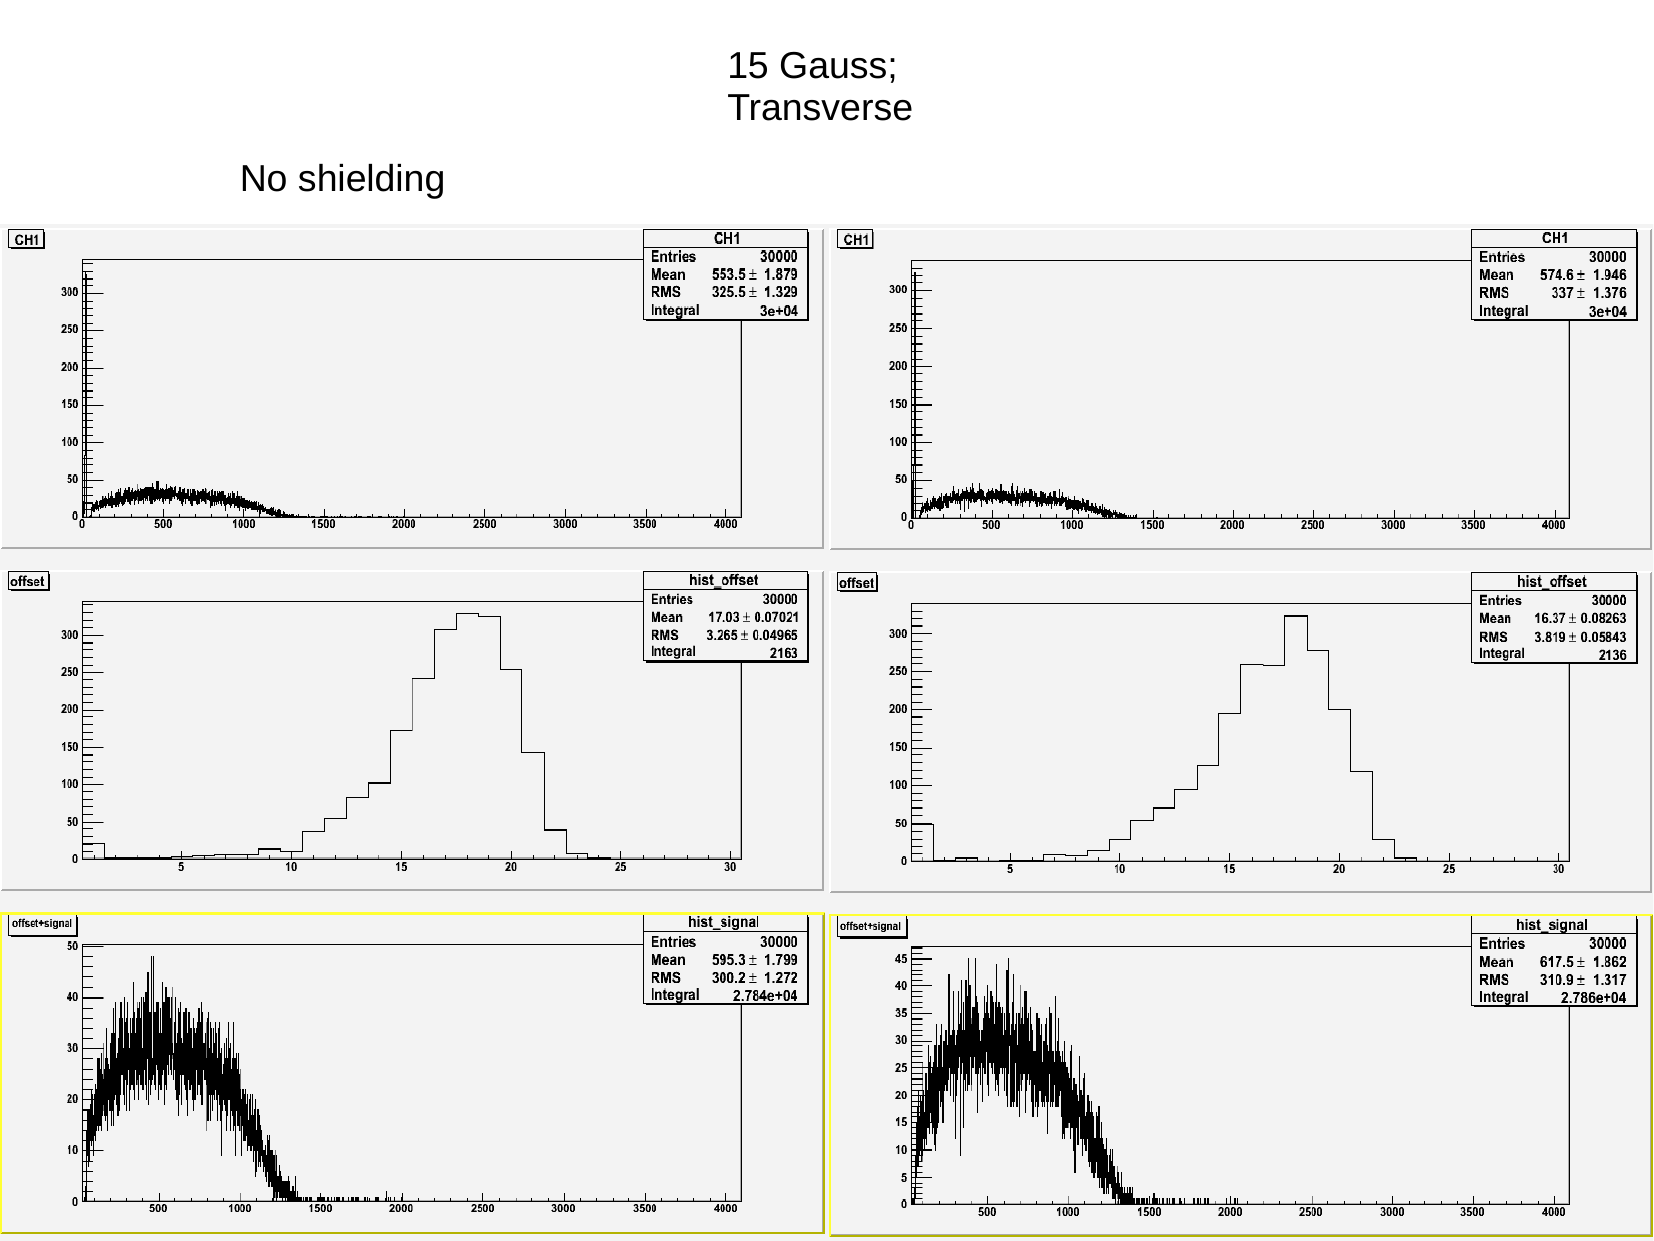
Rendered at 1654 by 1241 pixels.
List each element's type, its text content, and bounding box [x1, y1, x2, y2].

text_box No shielding [225, 150, 563, 207]
picture [0, 224, 1654, 1241]
text_box 15 Gauss; Transverse [712, 37, 1051, 137]
